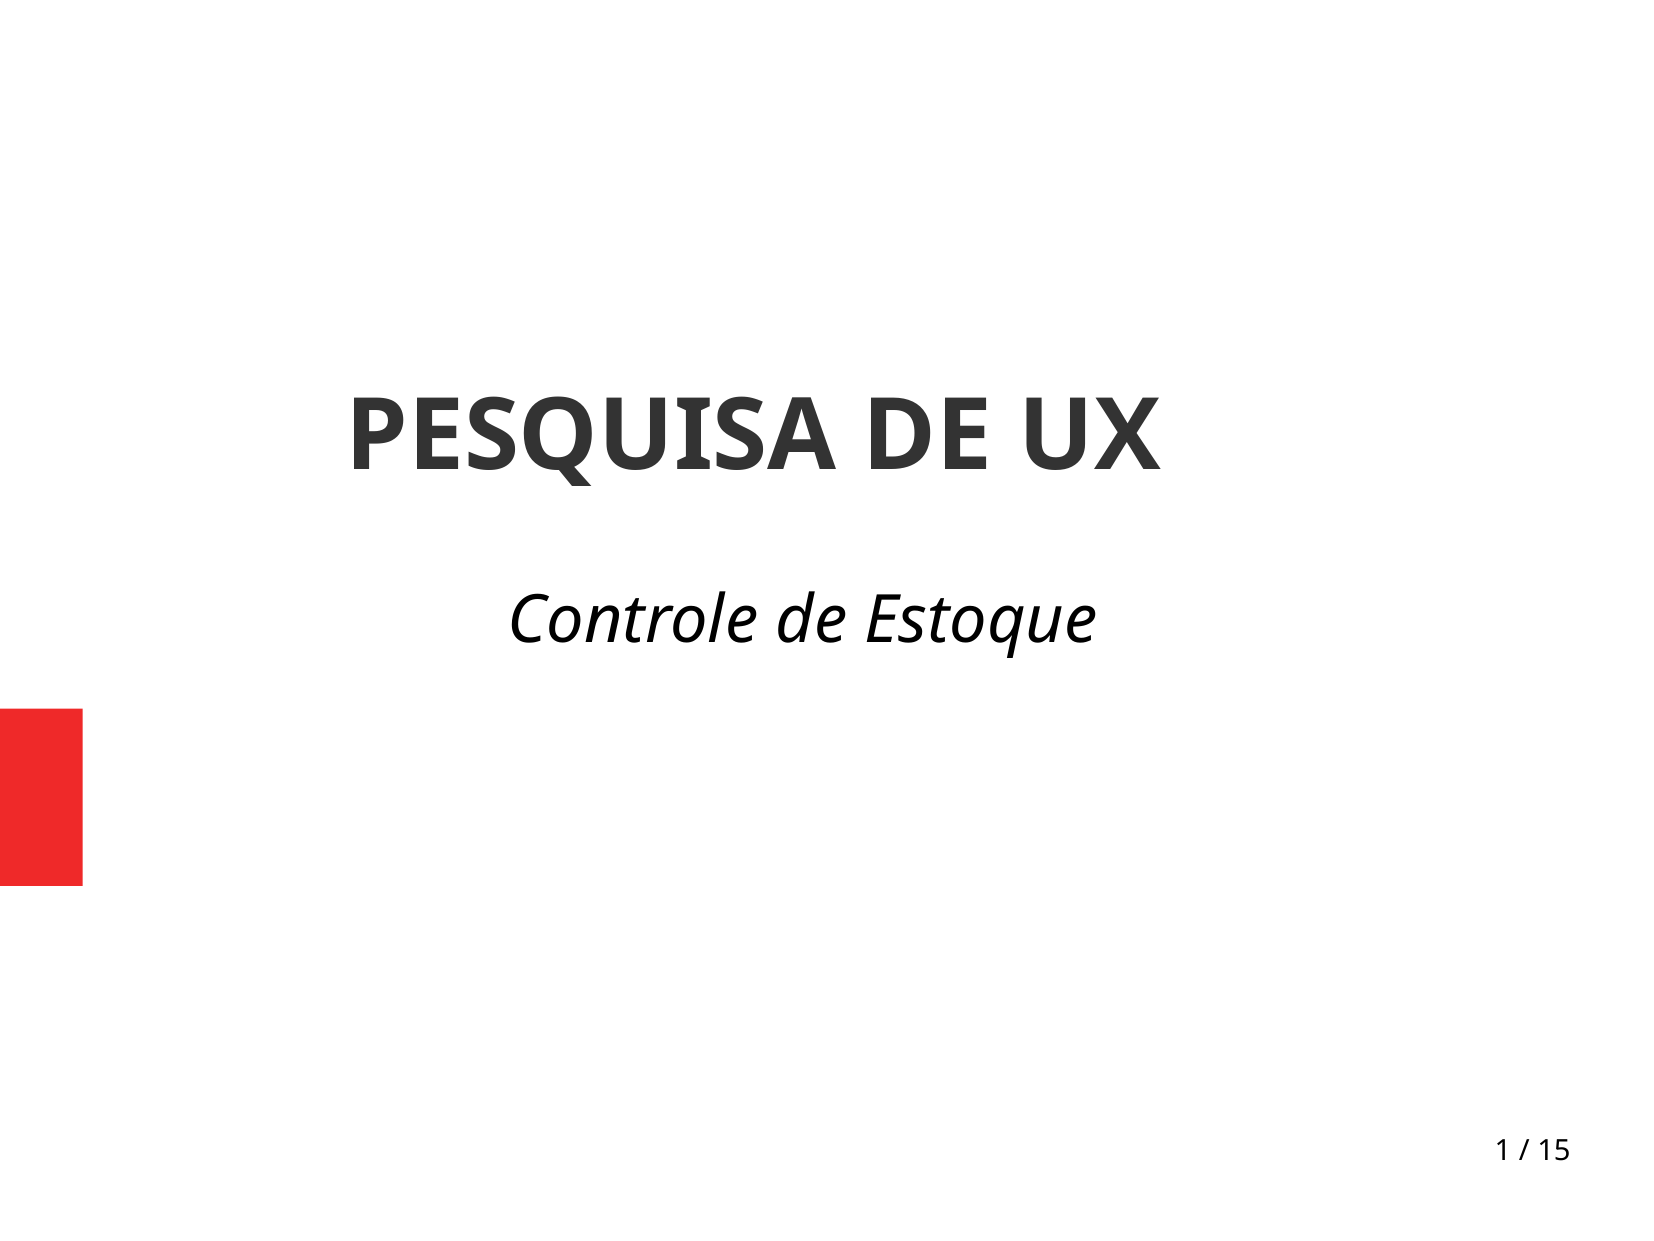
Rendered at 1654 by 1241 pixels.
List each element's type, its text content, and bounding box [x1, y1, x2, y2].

subtitle Controle de Estoque [271, 535, 1335, 697]
title PESQUISA DE UX [271, 294, 1359, 567]
